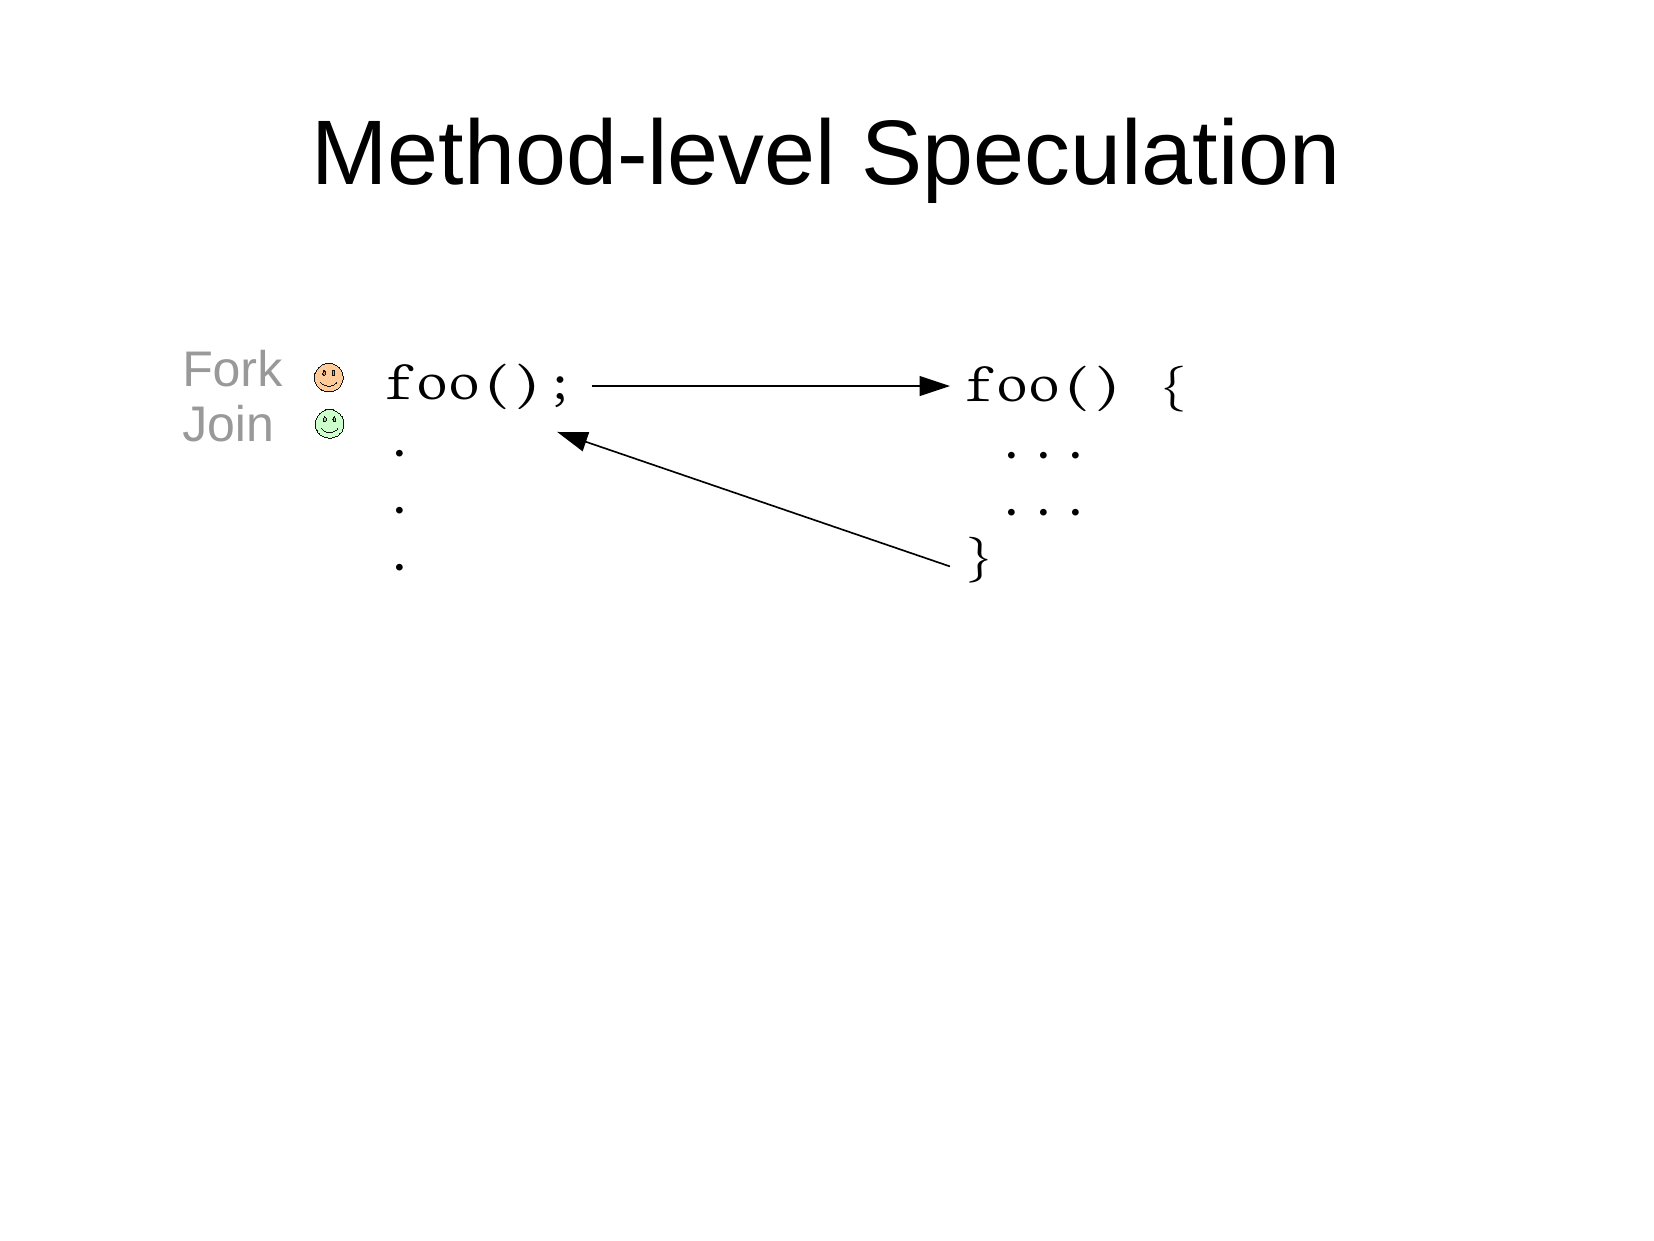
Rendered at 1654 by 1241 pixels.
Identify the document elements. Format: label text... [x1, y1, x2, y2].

text_box foo() { ... ... } [949, 349, 1478, 651]
text_box Join [167, 388, 298, 459]
text_box [314, 363, 344, 392]
title Method-level Speculation [82, 49, 1571, 257]
text_box [315, 409, 344, 439]
text_box foo(); . . . [369, 346, 898, 1080]
text_box Fork [167, 334, 298, 388]
